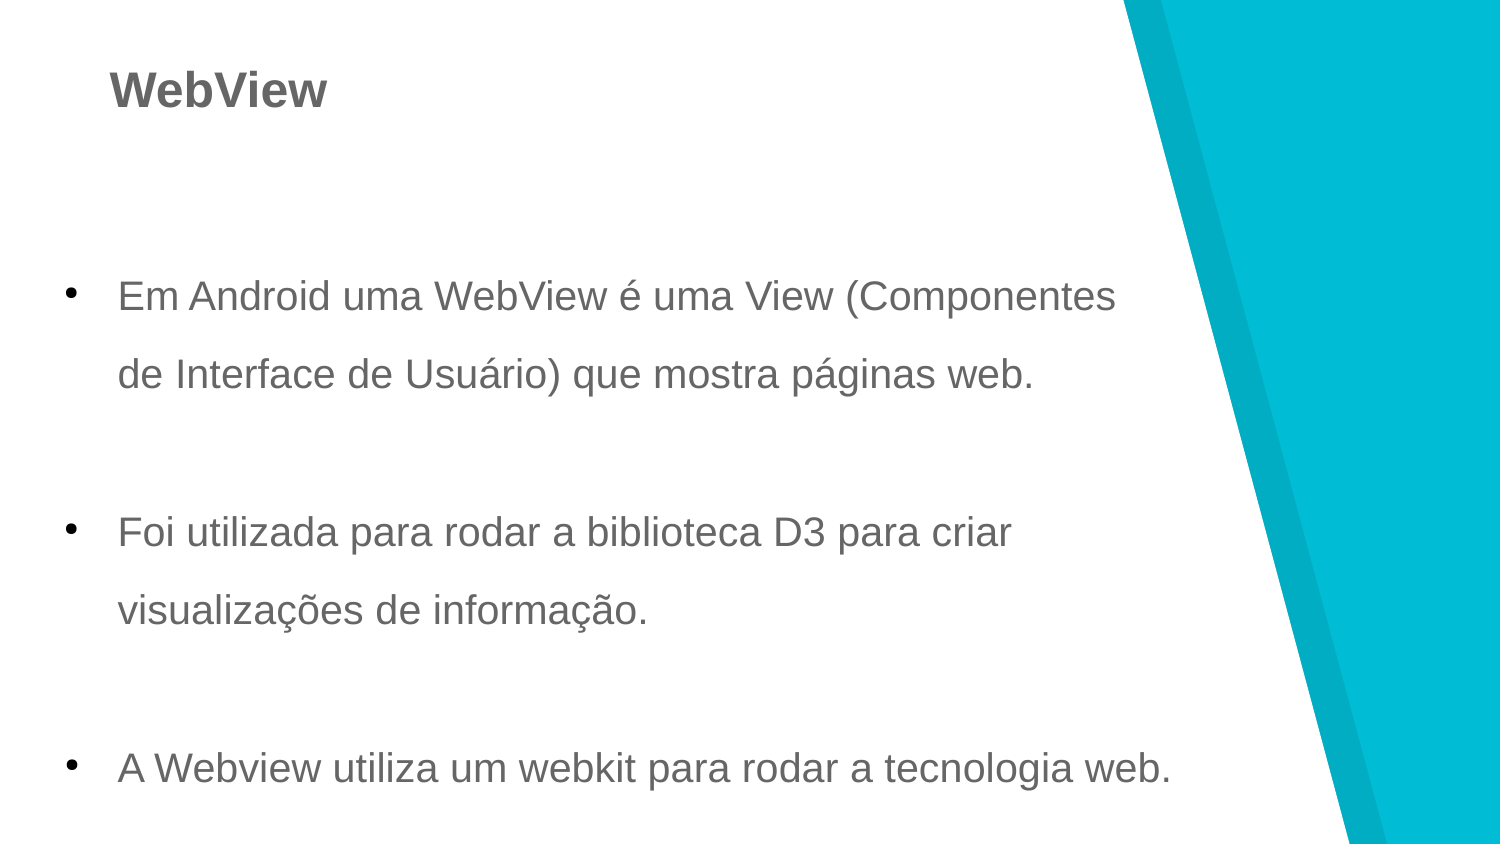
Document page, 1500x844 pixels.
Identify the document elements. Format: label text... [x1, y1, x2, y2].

subtitle WebView [94, 42, 1394, 106]
list Em Android uma WebView é uma View (Componentes de Interface de Usuário) que mostra páginas web. Foi utilizada para rodar a biblioteca D3 para criar visualizações de informação. A Webview utiliza um webkit para rodar a tecnologia web. [47, 106, 1398, 792]
